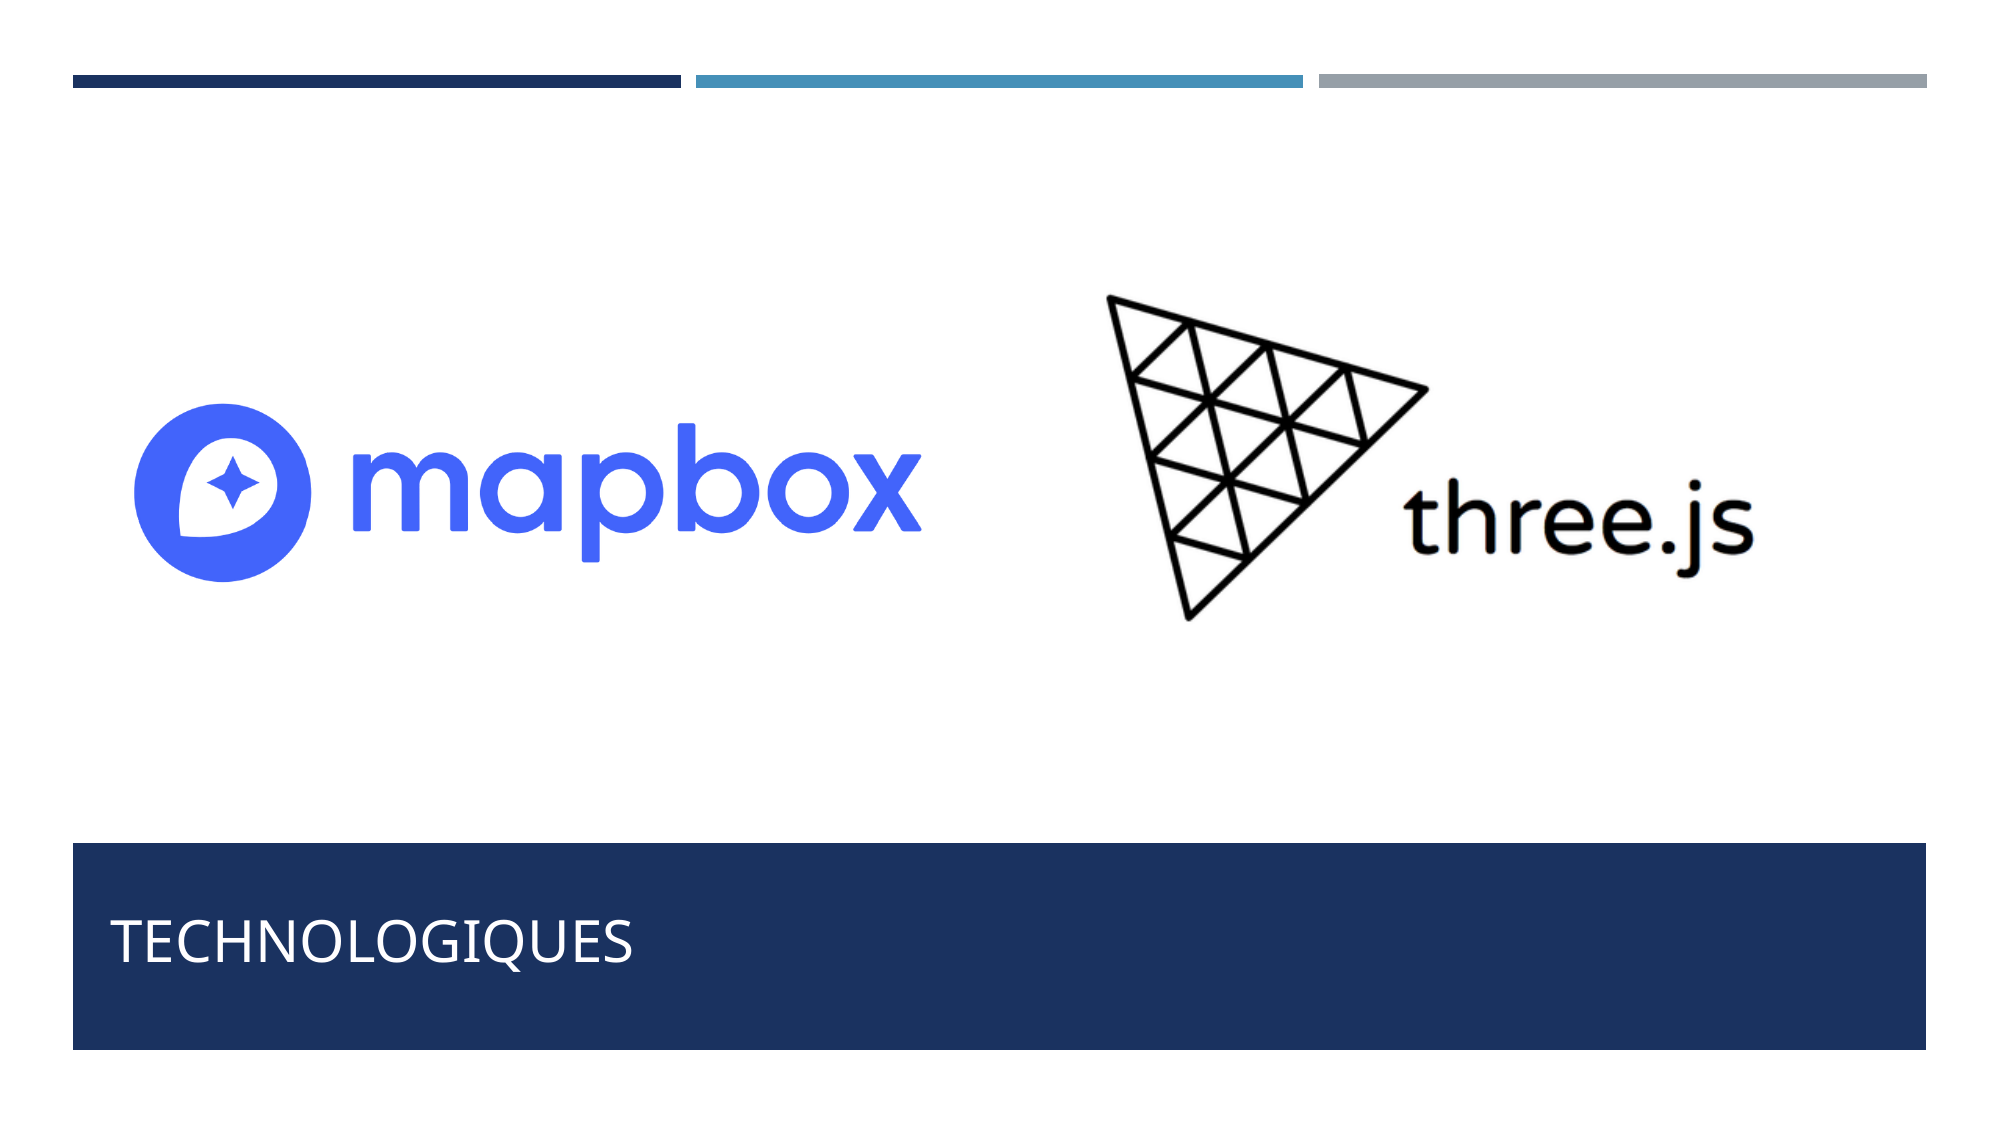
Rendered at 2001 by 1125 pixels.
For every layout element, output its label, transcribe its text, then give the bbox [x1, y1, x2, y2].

title technologiques [95, 863, 1905, 982]
text_box [0, 88, 2000, 1125]
picture [1074, 267, 1814, 642]
picture [129, 403, 926, 583]
